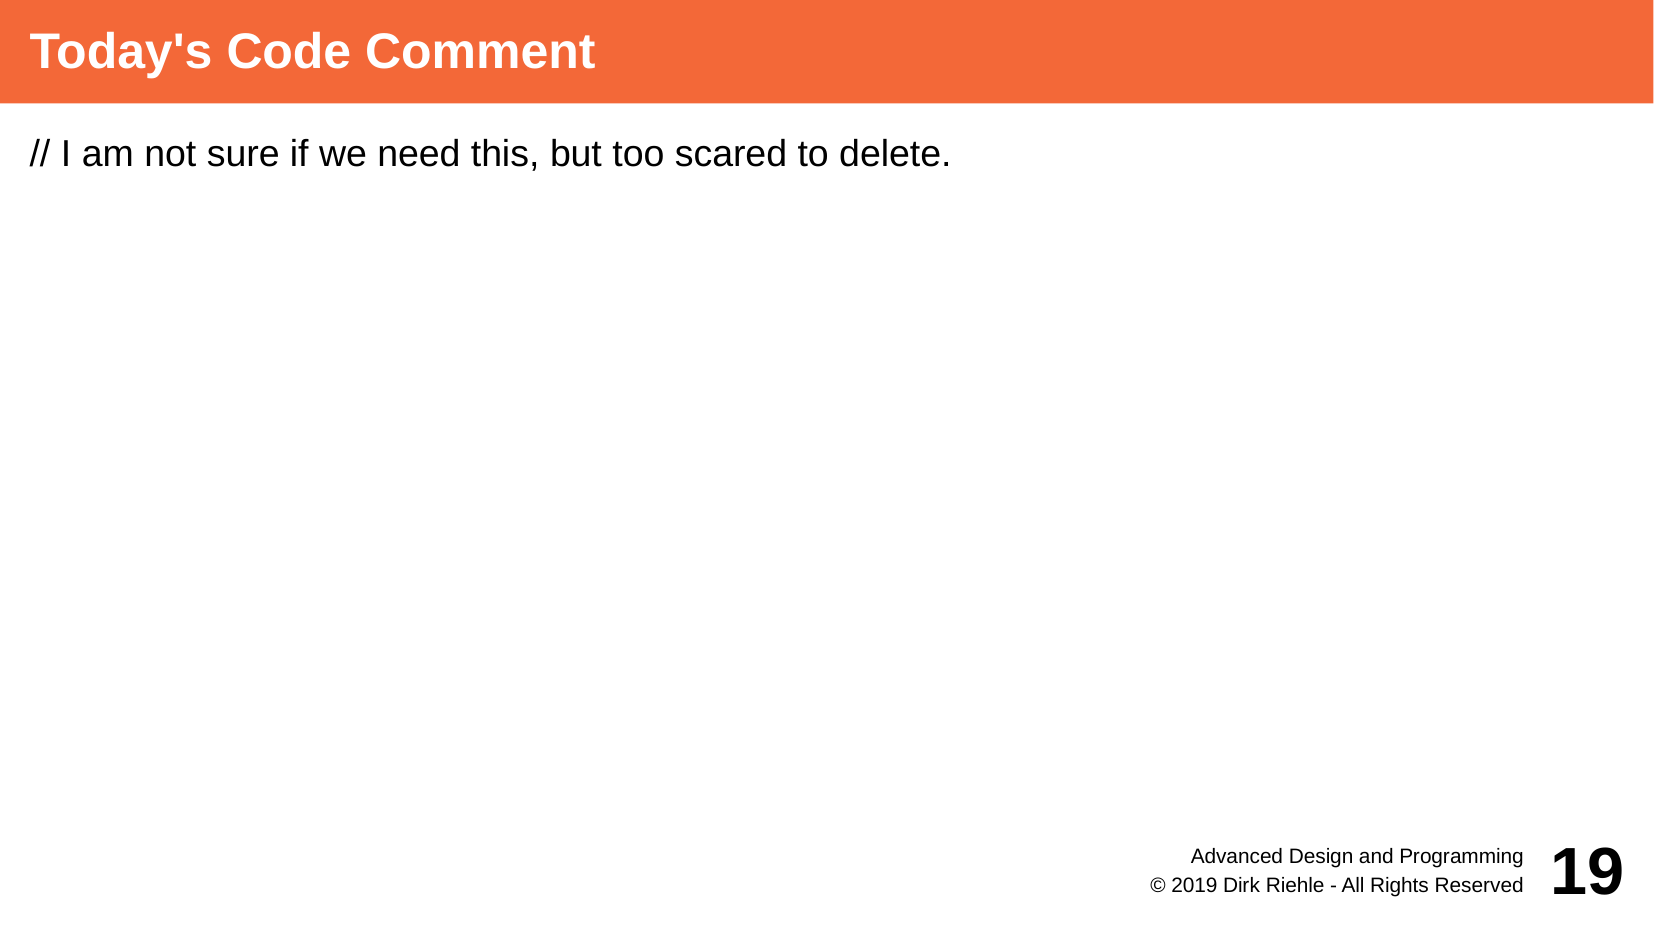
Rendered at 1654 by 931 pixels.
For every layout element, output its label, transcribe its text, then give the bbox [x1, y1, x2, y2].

title Today's Code Comment [0, 0, 1654, 104]
list // I am not sure if we need this, but too scared to delete. [29, 132, 1625, 813]
